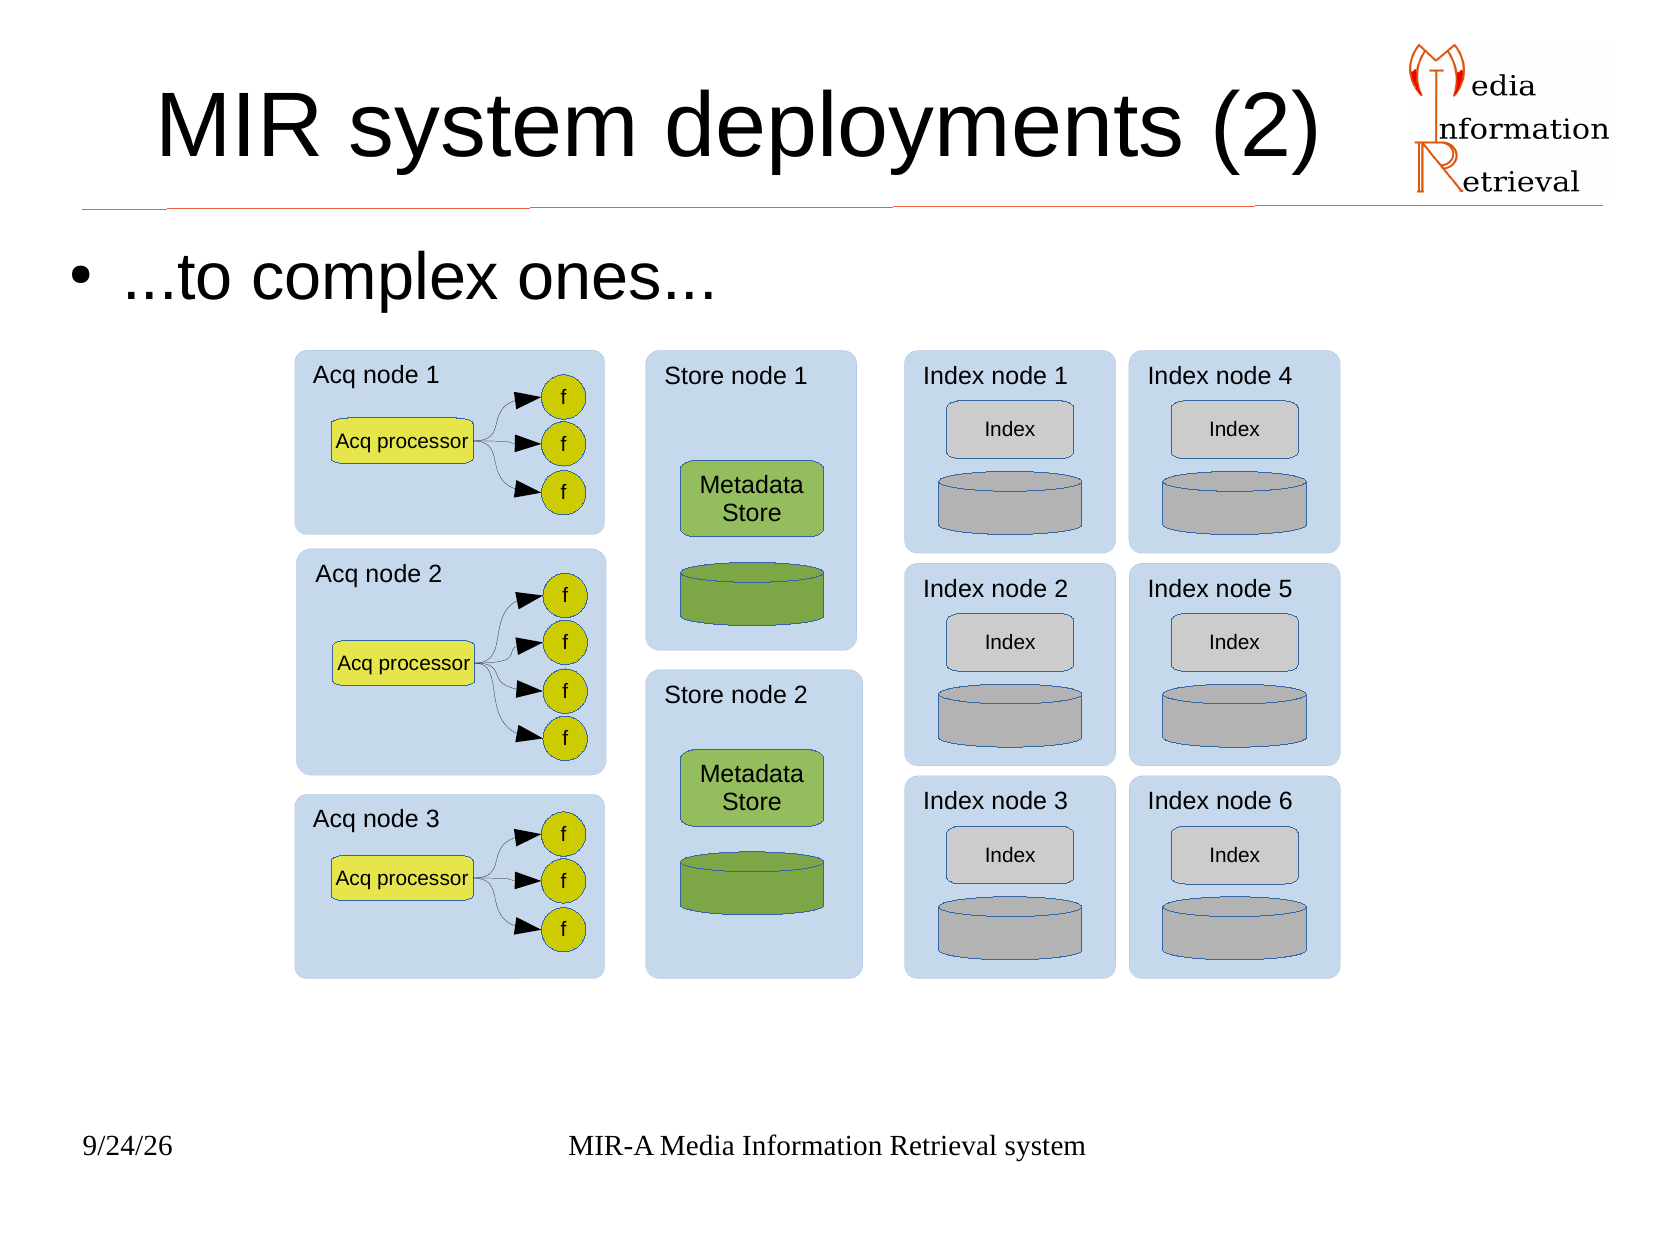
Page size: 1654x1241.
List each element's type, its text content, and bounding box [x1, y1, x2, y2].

text_box [938, 896, 1082, 960]
text_box Index node 4 [1128, 350, 1341, 554]
text_box [1162, 896, 1307, 960]
text_box Acq processor [332, 640, 475, 686]
text_box [938, 471, 1082, 535]
text_box f [541, 470, 586, 515]
text_box f [541, 907, 586, 952]
text_box Store node 2 [645, 669, 863, 979]
text_box f [541, 811, 586, 857]
text_box [680, 851, 824, 915]
text_box Acq node 2 [296, 548, 607, 776]
text_box f [542, 620, 588, 665]
text_box Index [946, 613, 1074, 672]
text_box Index node 5 [1129, 563, 1341, 766]
text_box f [542, 573, 588, 618]
text_box Acq processor [331, 417, 474, 464]
text_box Metadata Store [680, 460, 824, 537]
text_box f [542, 668, 588, 714]
text_box f [541, 421, 586, 467]
text_box Acq processor [331, 855, 474, 901]
text_box Index [946, 826, 1074, 884]
text_box f [541, 374, 586, 420]
text_box Index [1171, 613, 1299, 672]
text_box [1162, 684, 1307, 748]
text_box Acq node 3 [294, 794, 605, 979]
text_box Index [946, 400, 1074, 459]
text_box [938, 684, 1082, 748]
picture [1409, 43, 1610, 198]
text_box f [542, 716, 588, 761]
text_box [680, 562, 824, 626]
text_box Index [1171, 826, 1299, 885]
text_box Index [1171, 400, 1299, 459]
text_box Index node 3 [904, 775, 1116, 979]
list ...to complex ones... [51, 238, 1603, 1091]
text_box [1162, 471, 1307, 535]
text_box f [541, 858, 586, 904]
text_box Index node 2 [904, 563, 1116, 766]
title MIR system deployments (2) [82, 45, 1397, 204]
text_box Index node 6 [1129, 775, 1341, 979]
text_box Metadata Store [680, 749, 824, 827]
text_box Acq node 1 [294, 350, 605, 535]
